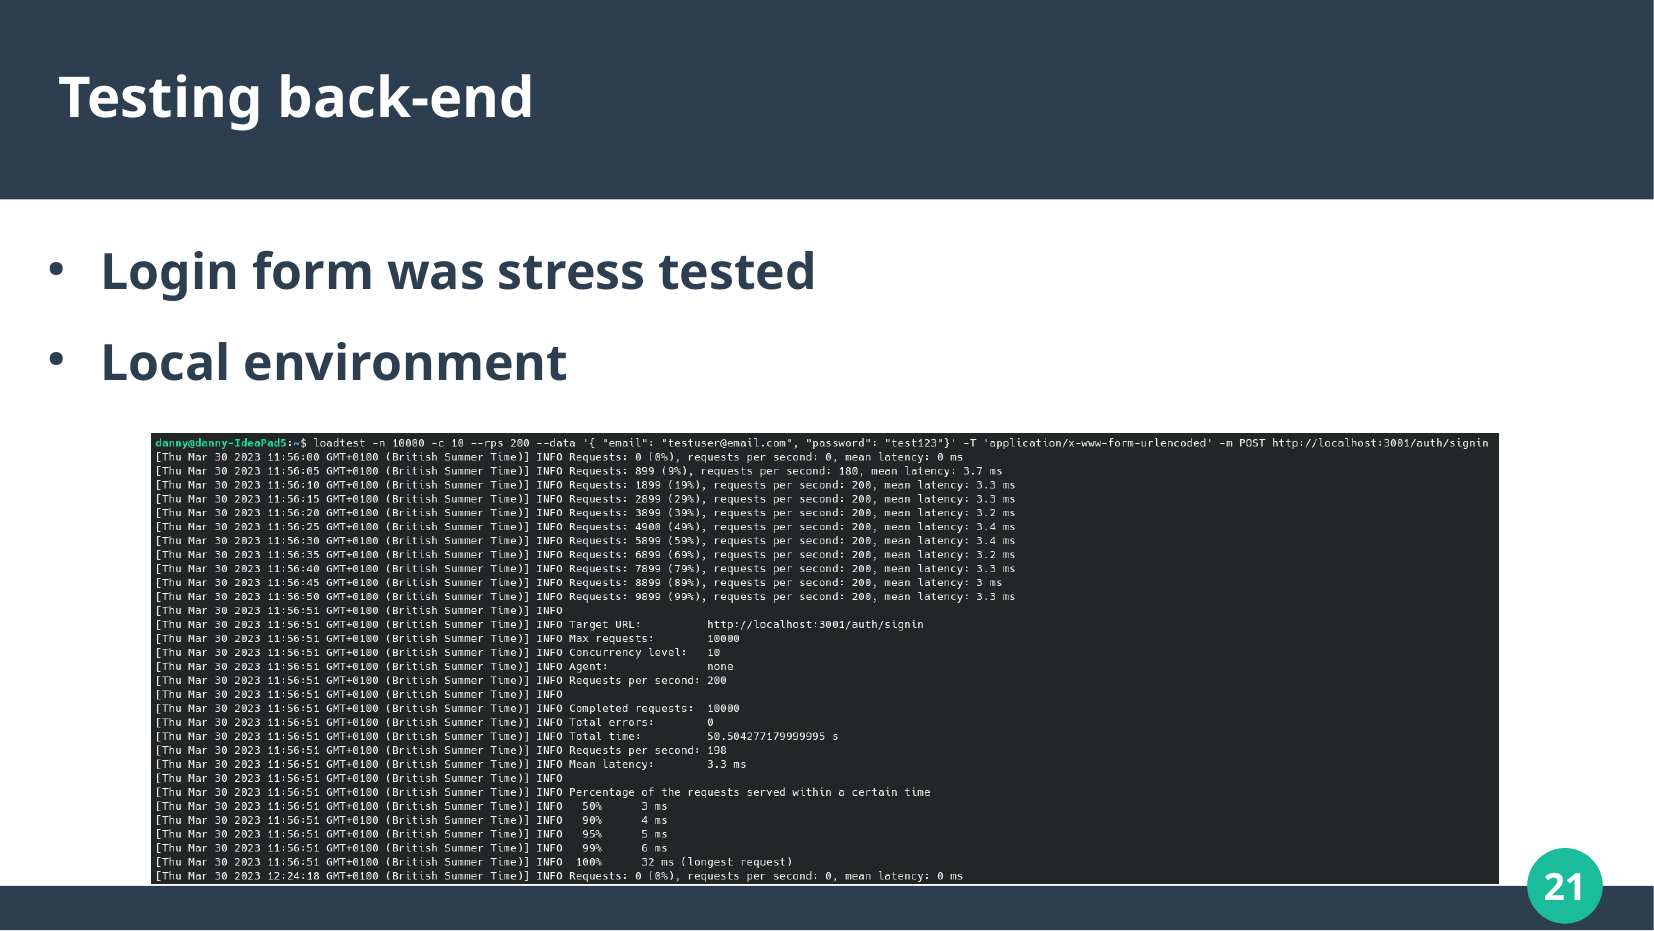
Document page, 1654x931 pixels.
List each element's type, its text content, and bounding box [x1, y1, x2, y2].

picture [151, 433, 1499, 884]
title Testing back-end [59, 37, 1595, 155]
list Login form was stress tested Local environment [29, 236, 1447, 739]
